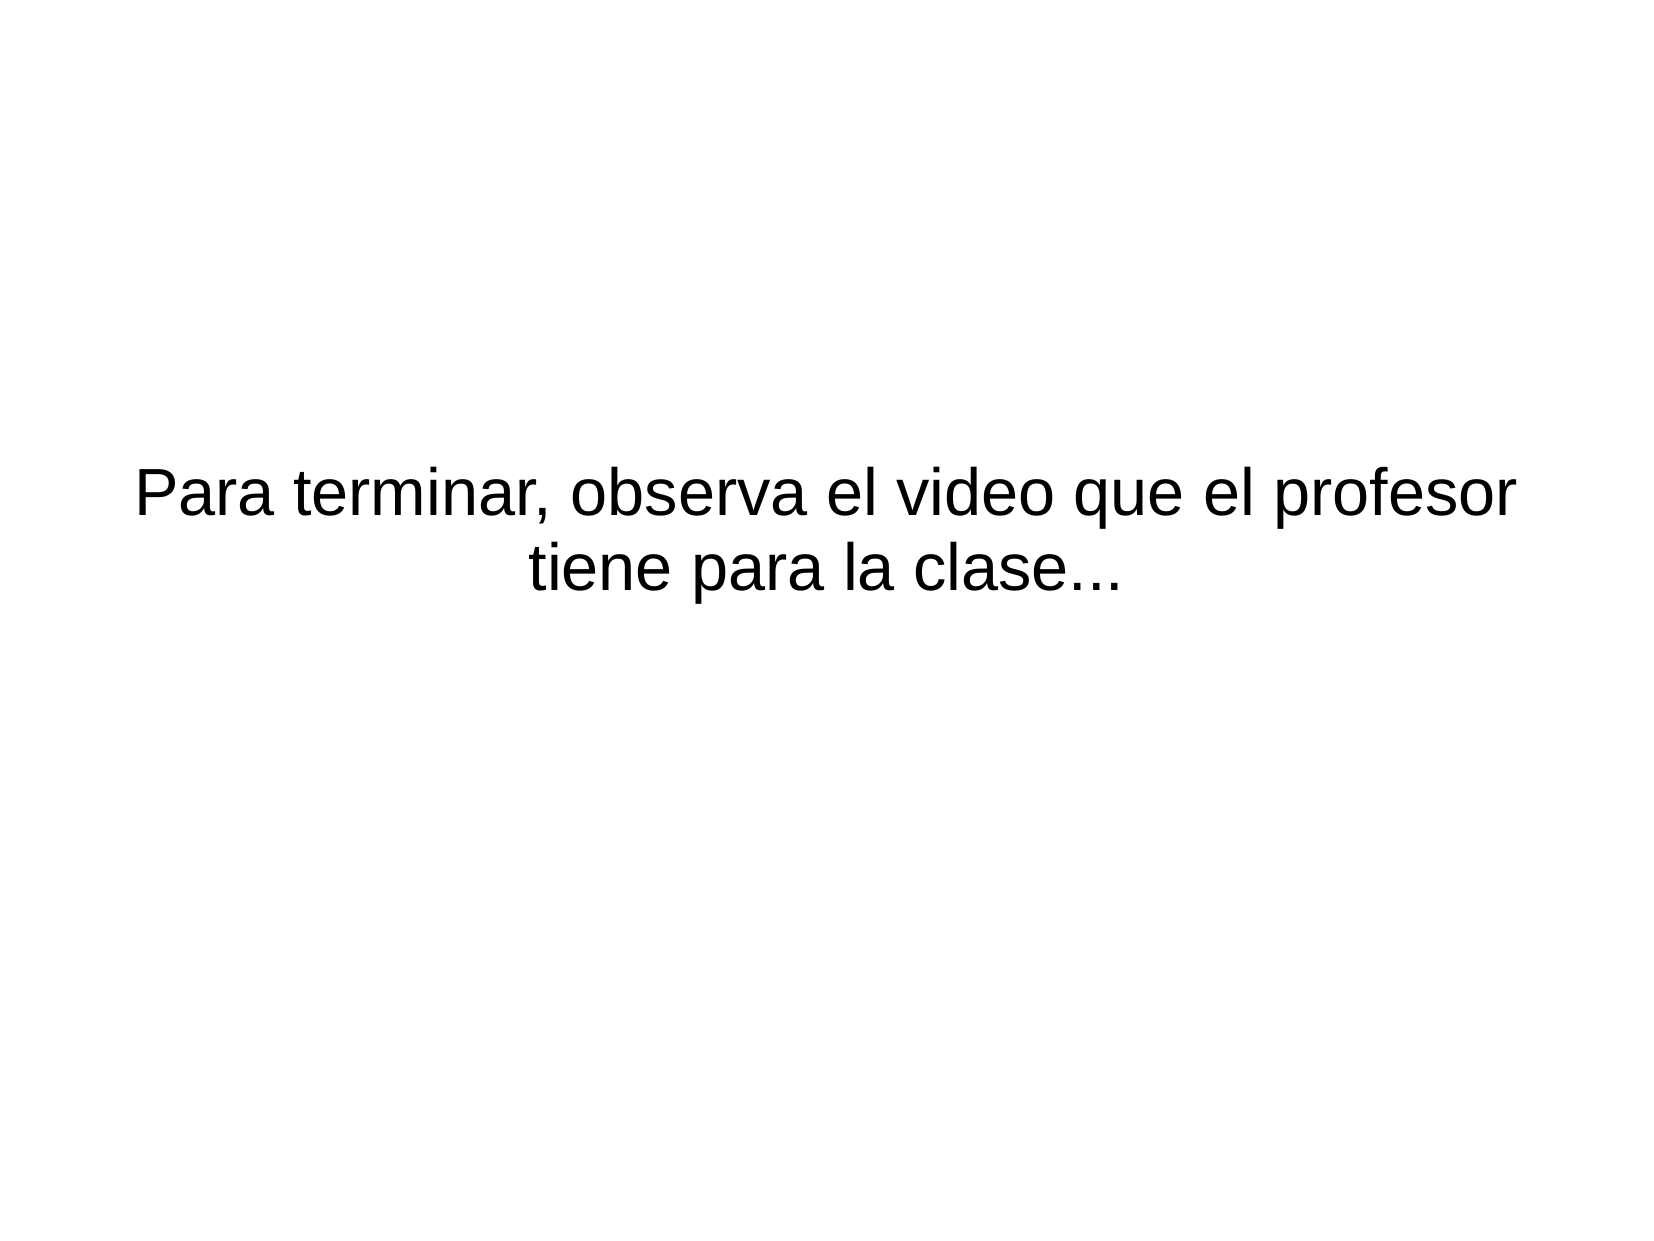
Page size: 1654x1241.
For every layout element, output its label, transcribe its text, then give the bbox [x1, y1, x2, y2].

subtitle Para terminar, observa el video que el profesor tiene para la clase... [82, 49, 1571, 1010]
